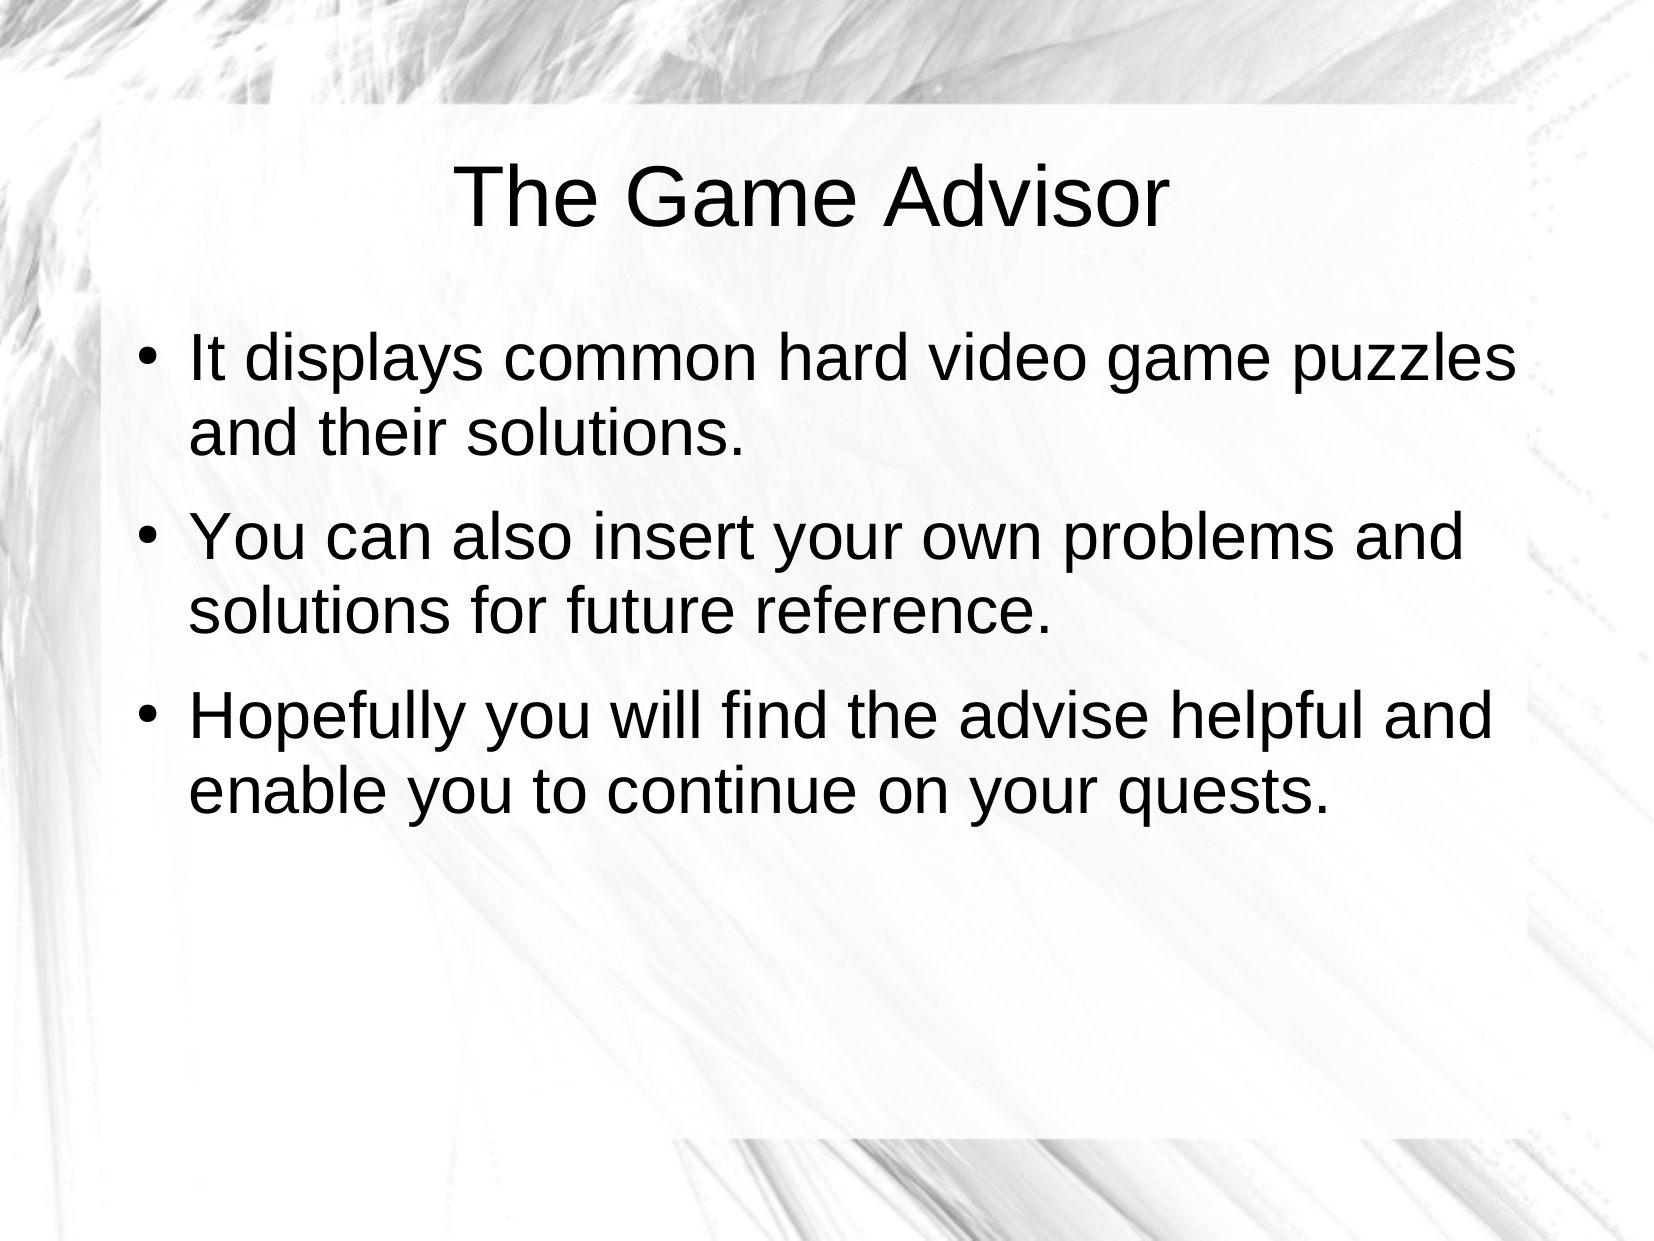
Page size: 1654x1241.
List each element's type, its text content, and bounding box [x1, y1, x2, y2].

list It displays common hard video game puzzles and their solutions. You can also insert your own problems and solutions for future reference. Hopefully you will find the advise helpful and enable you to continue on your quests. [118, 319, 1571, 945]
picture [0, 0, 1654, 1241]
title The Game Advisor [118, 112, 1506, 281]
